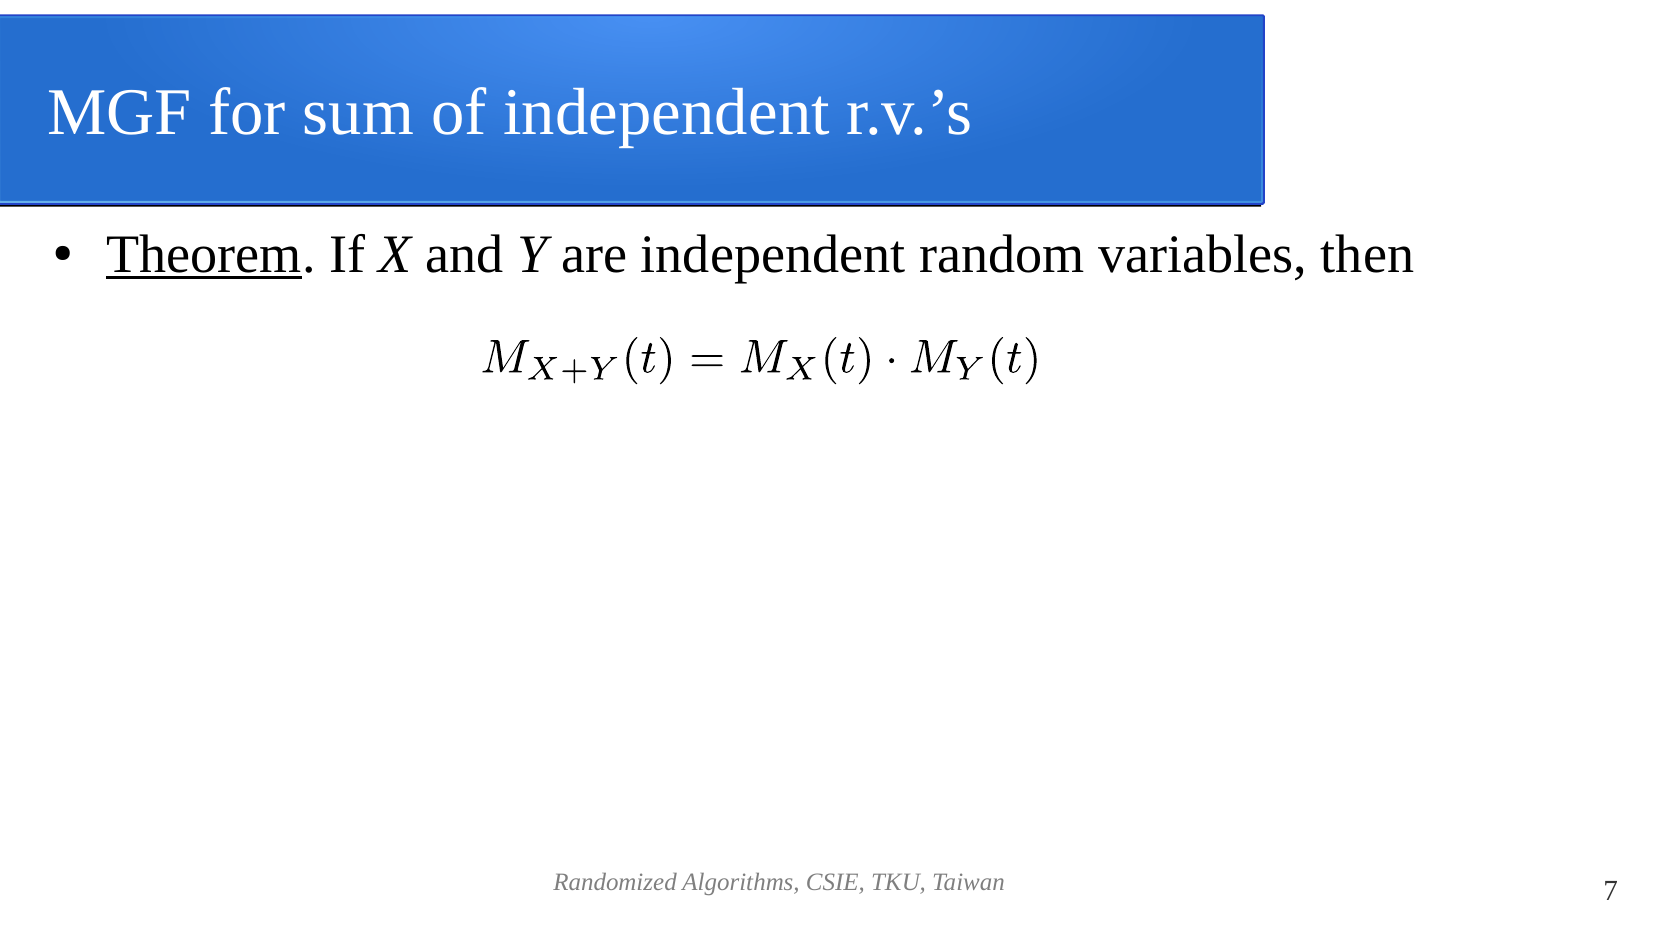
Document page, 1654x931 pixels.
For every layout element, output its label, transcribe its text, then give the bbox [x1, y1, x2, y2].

title MGF for sum of independent r.v.’s [47, 35, 1199, 189]
picture [480, 337, 1037, 385]
list Theorem. If X and Y are independent random variables, then [35, 224, 1524, 764]
